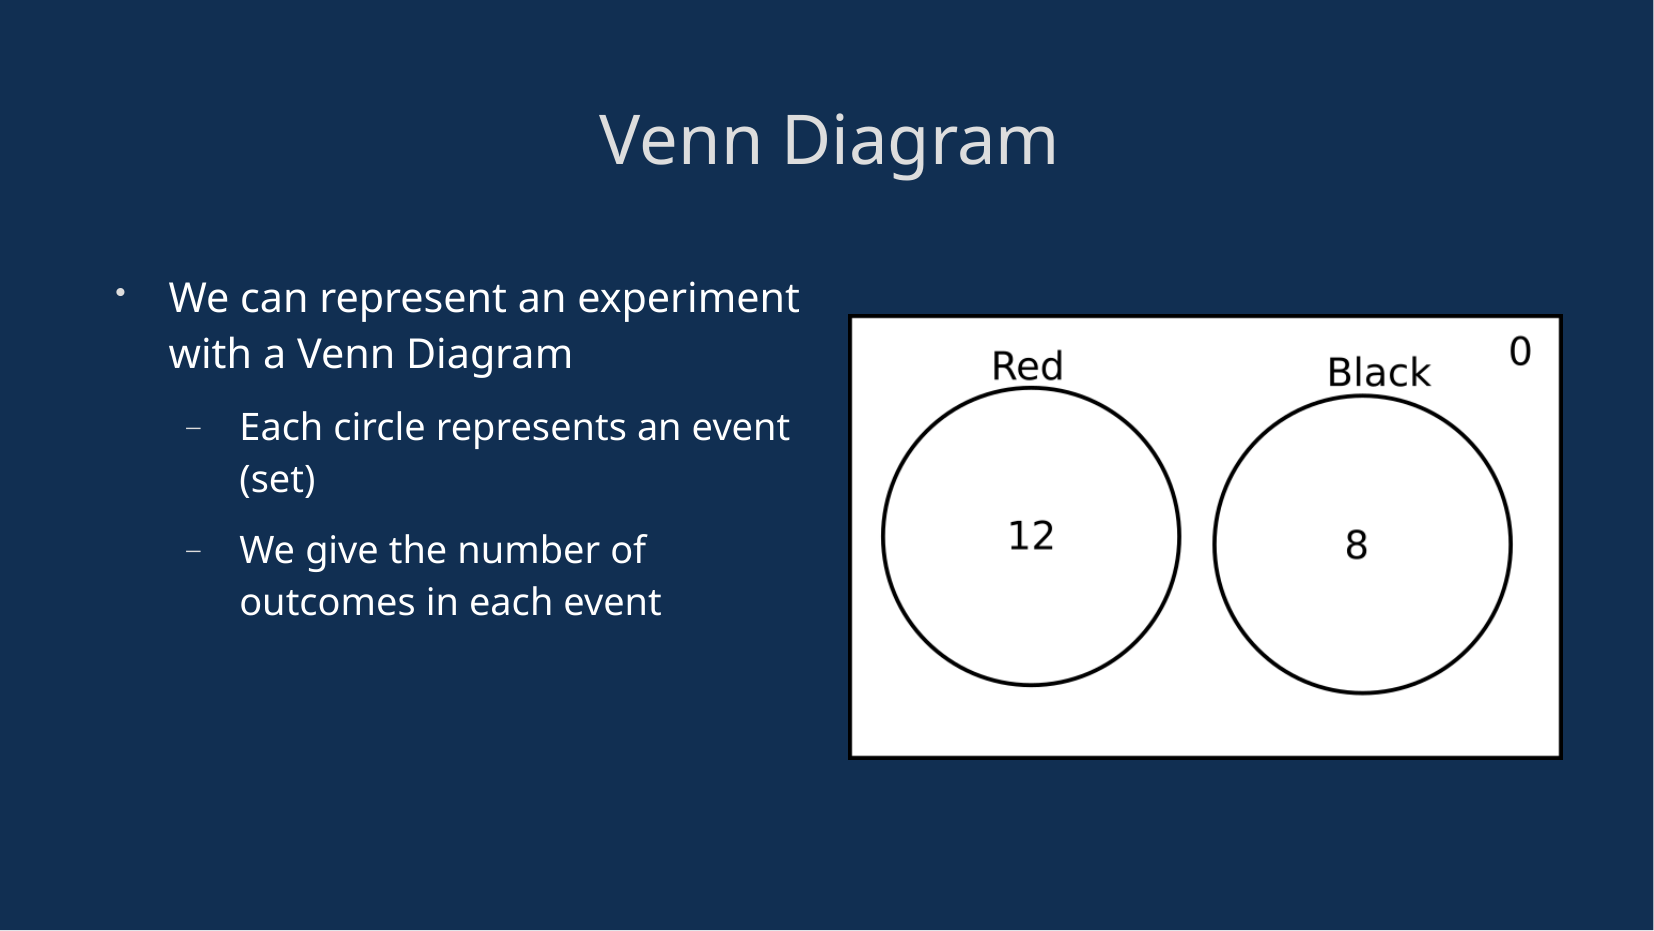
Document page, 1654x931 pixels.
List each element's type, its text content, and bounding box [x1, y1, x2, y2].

title Venn Diagram [97, 56, 1563, 220]
picture [848, 314, 1563, 760]
list We can represent an experiment with a Venn Diagram Each circle represents an event (set) We give the number of outcomes in each event [97, 268, 813, 806]
